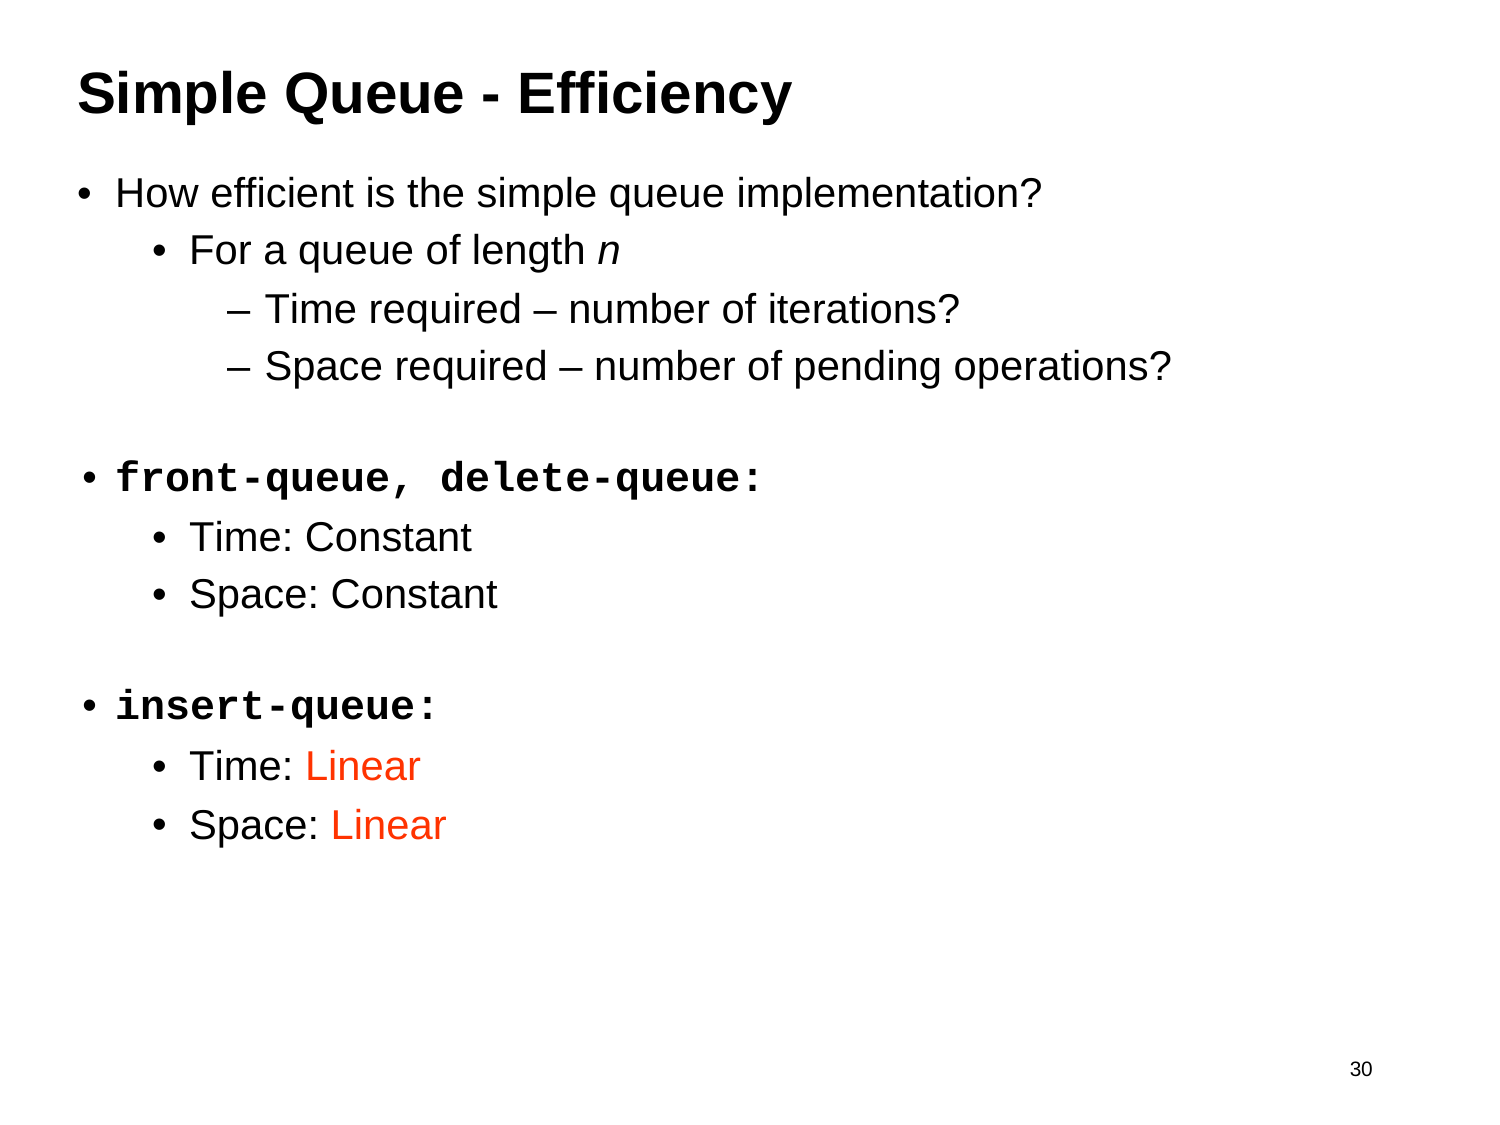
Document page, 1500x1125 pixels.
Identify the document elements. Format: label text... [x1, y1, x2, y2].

list How efficient is the simple queue implementation? For a queue of length n Time required – number of iterations? Space required – number of pending operations? front-queue, delete-queue: Time: Constant Space: Constant insert-queue: Time: Linear Space: Linear [62, 162, 1450, 1000]
title Simple Queue - Efficiency [62, 24, 1338, 162]
